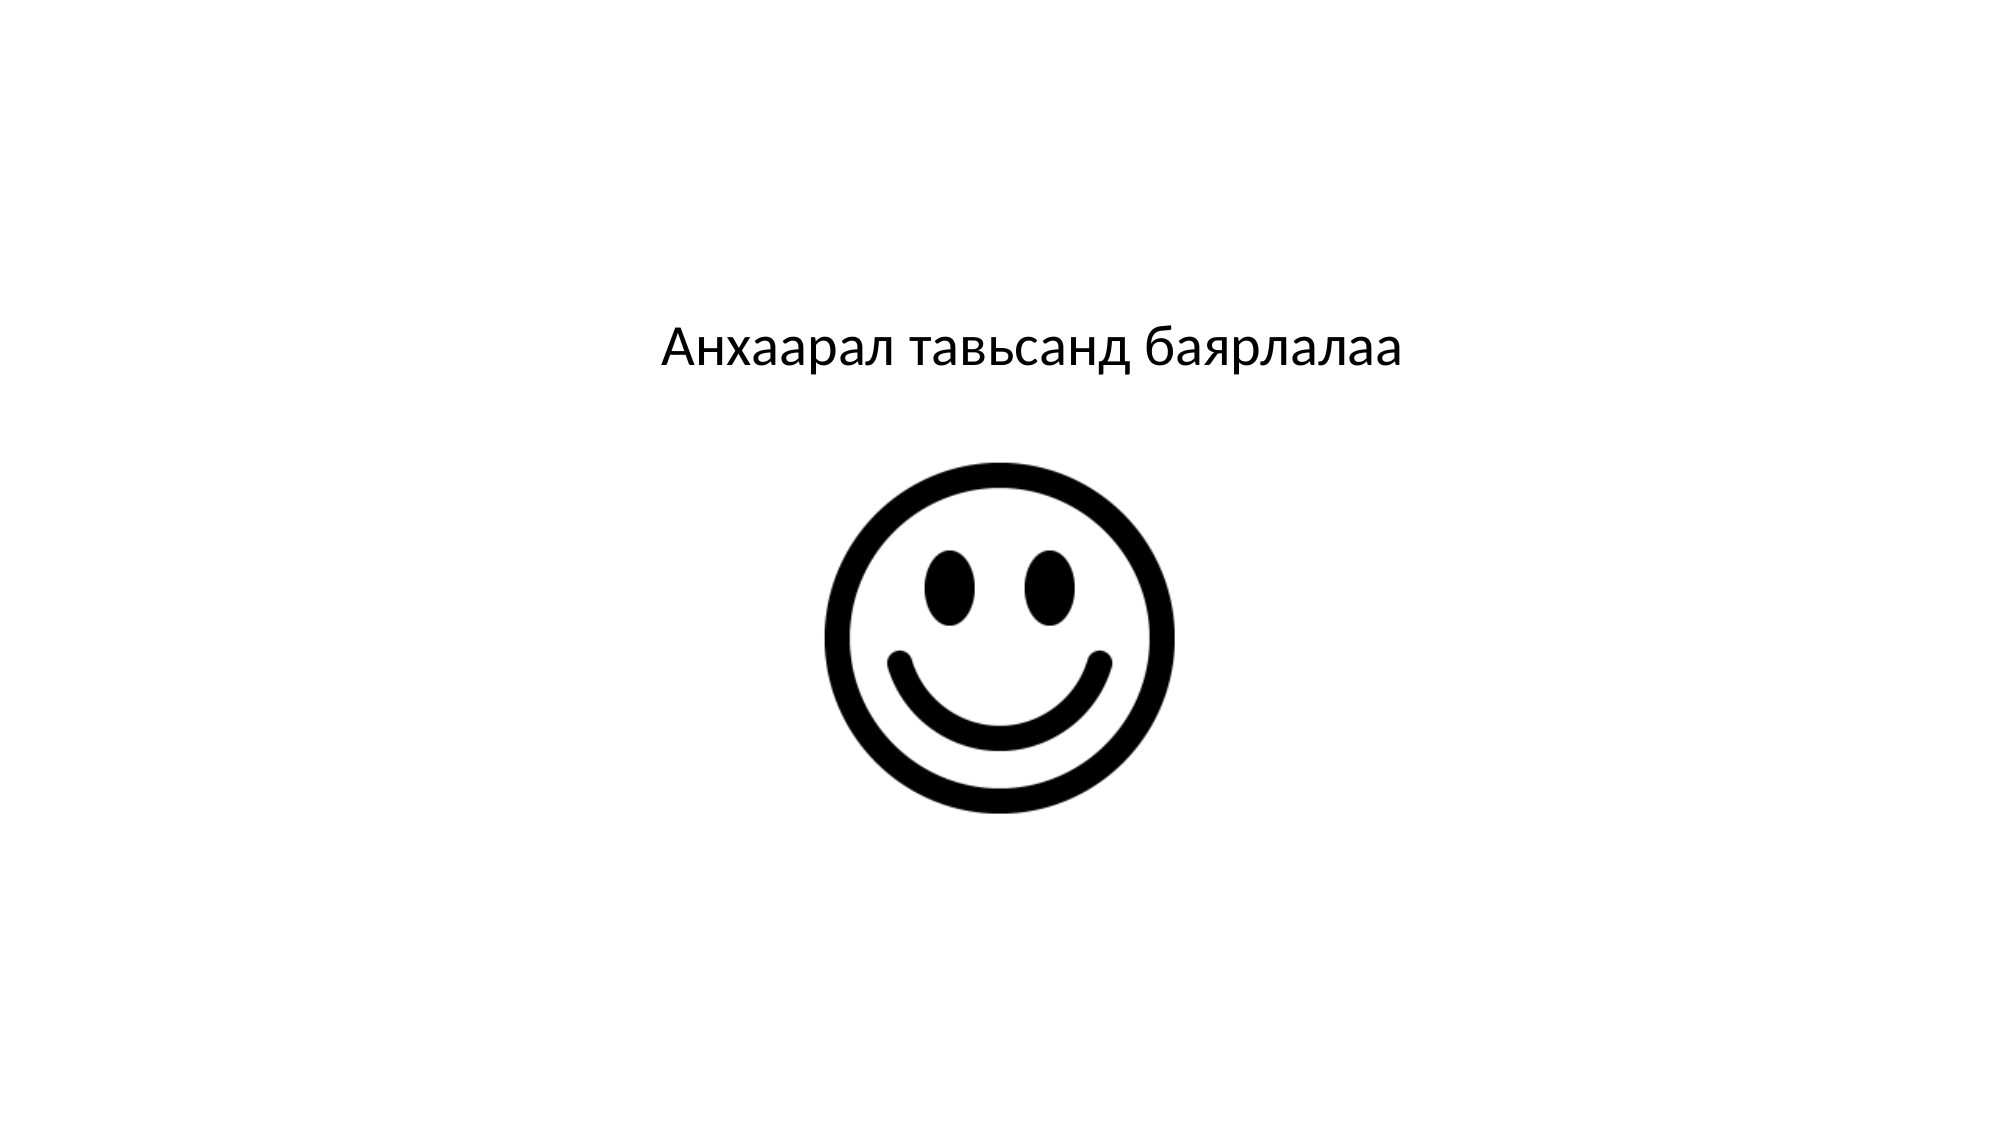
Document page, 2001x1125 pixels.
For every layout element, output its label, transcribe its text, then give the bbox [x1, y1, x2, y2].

text_box Анхаарал тавьсанд баярлалаа [137, 299, 1863, 1013]
picture [800, 438, 1200, 839]
